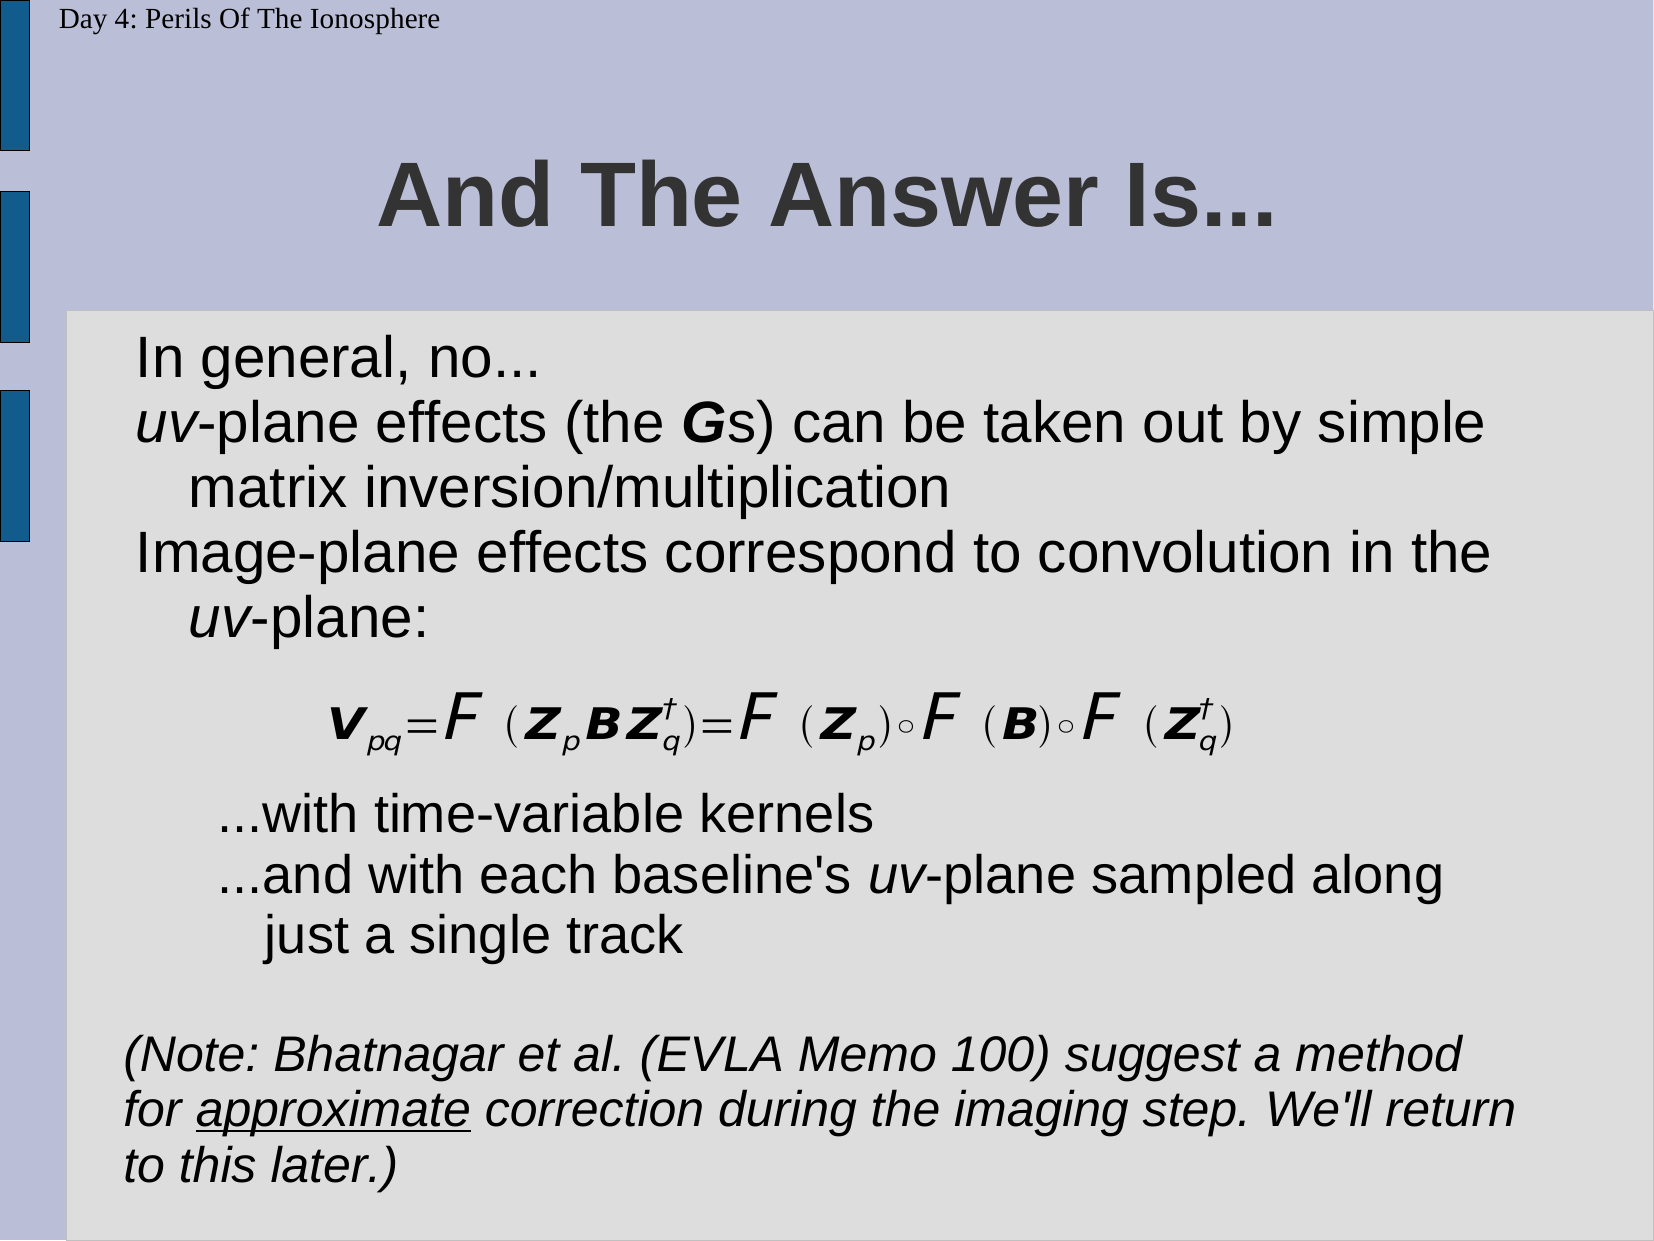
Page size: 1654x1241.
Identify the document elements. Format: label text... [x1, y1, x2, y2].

list In general, no... uv-plane effects (the Gs) can be taken out by simple matrix inversion/multiplication Image-plane effects correspond to convolution in the uv-plane: [118, 324, 1531, 664]
list ...with time-variable kernels ...and with each baseline's uv-plane sampled along just a single track (Note: Bhatnagar et al. (EVLA Memo 100) suggest a method for approximate correction during the imaging step. We'll return to this later.) [123, 783, 1536, 1211]
chart [321, 679, 1241, 758]
title And The Answer Is... [121, 91, 1534, 299]
